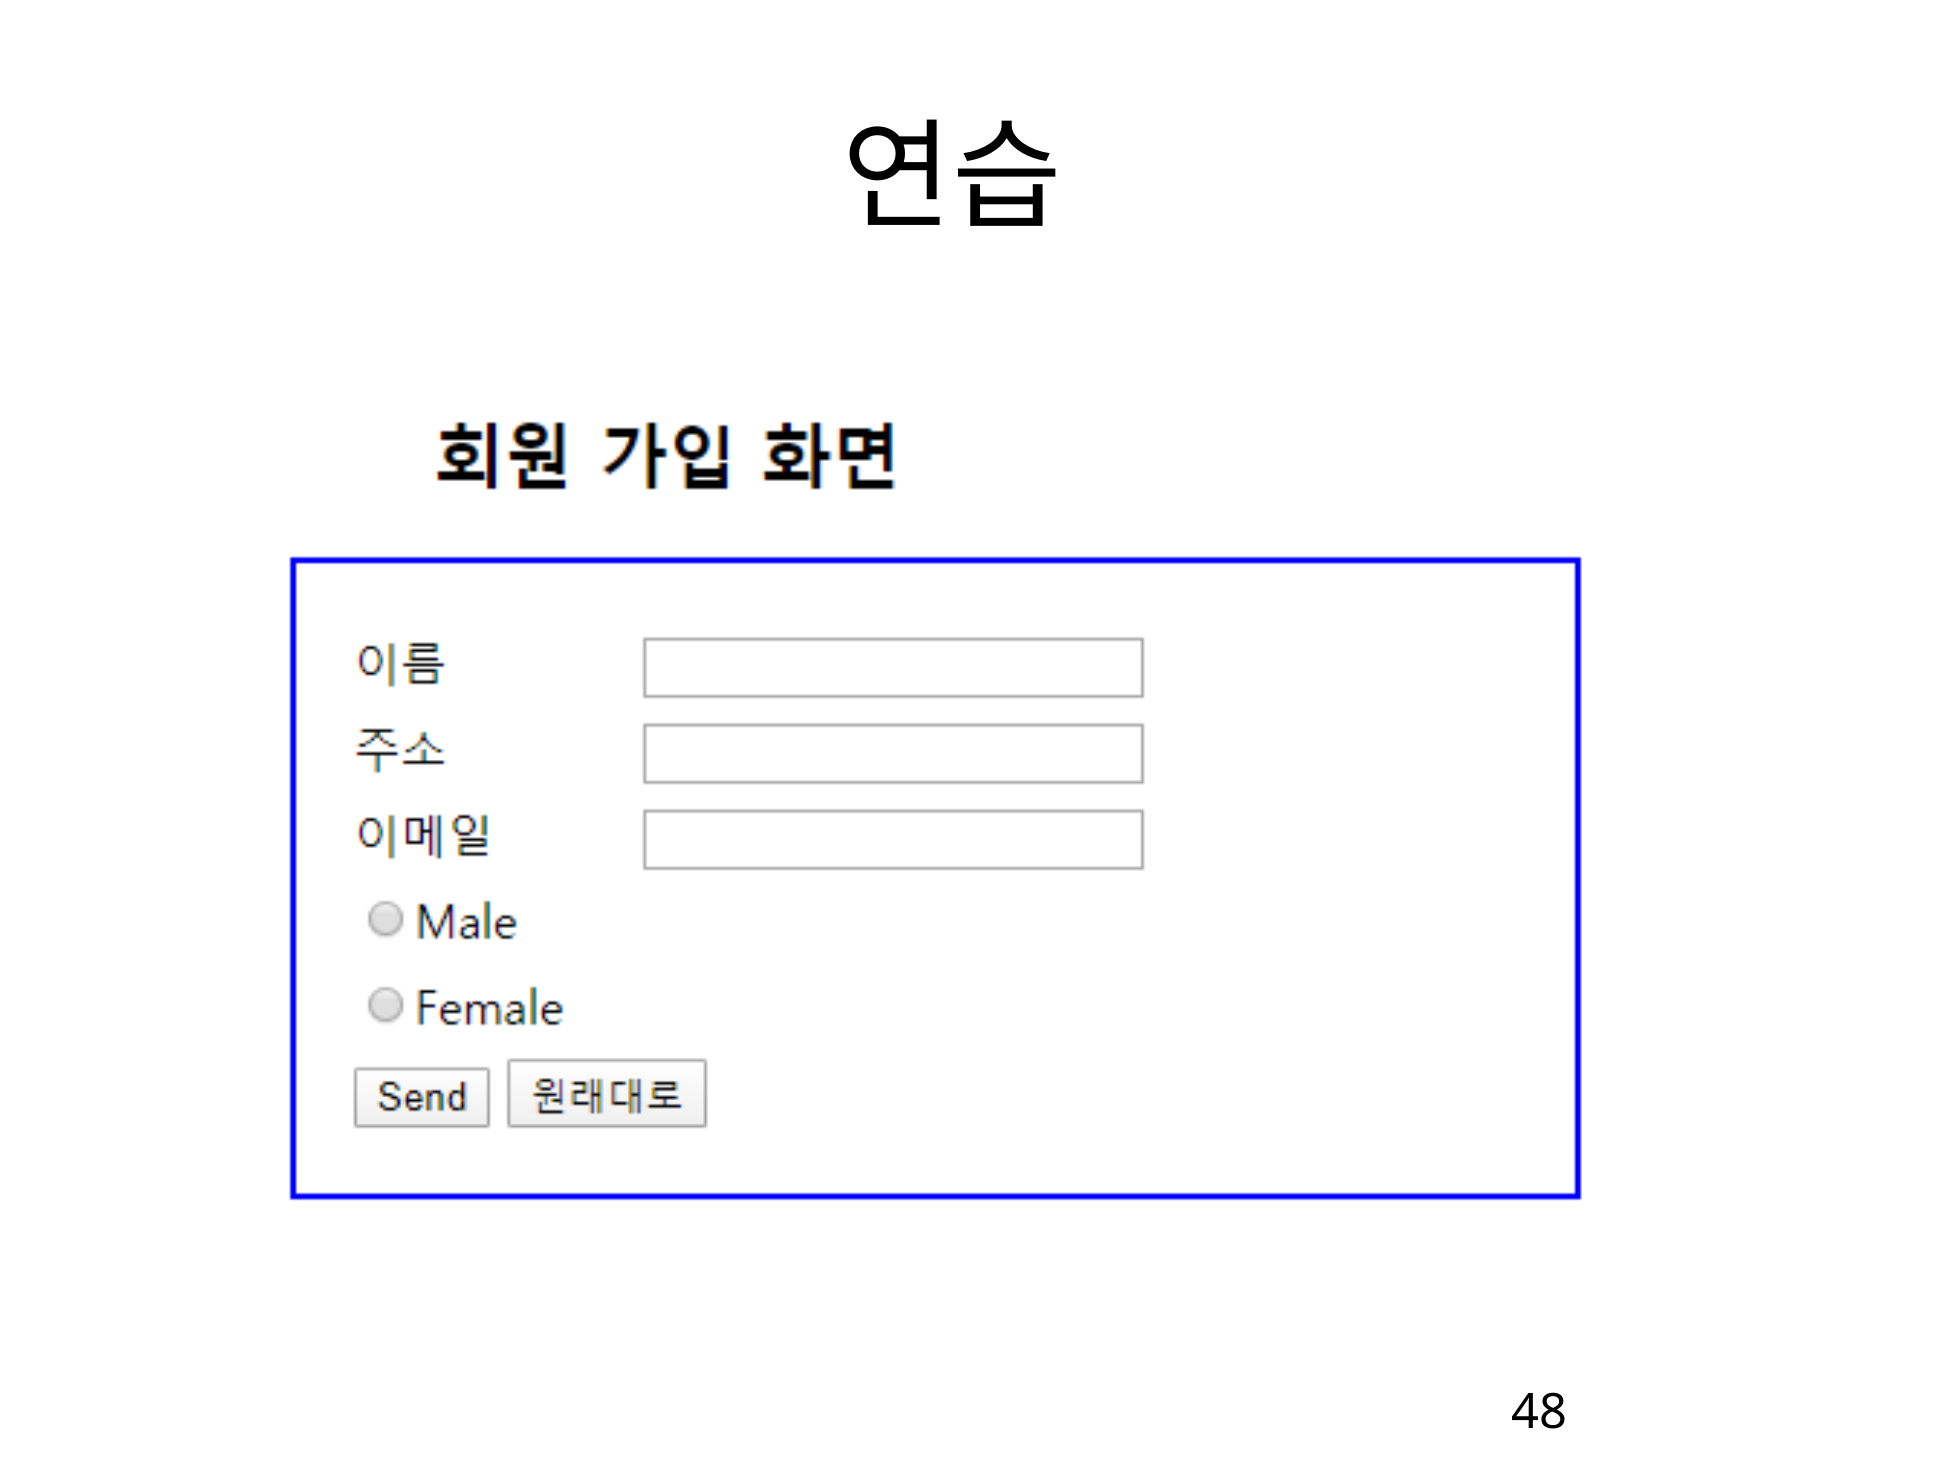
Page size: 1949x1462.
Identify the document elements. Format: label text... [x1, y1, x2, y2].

title 연습 [156, 92, 1749, 255]
picture [190, 332, 1657, 1269]
slide_number <숫자> [1496, 1372, 1899, 1462]
